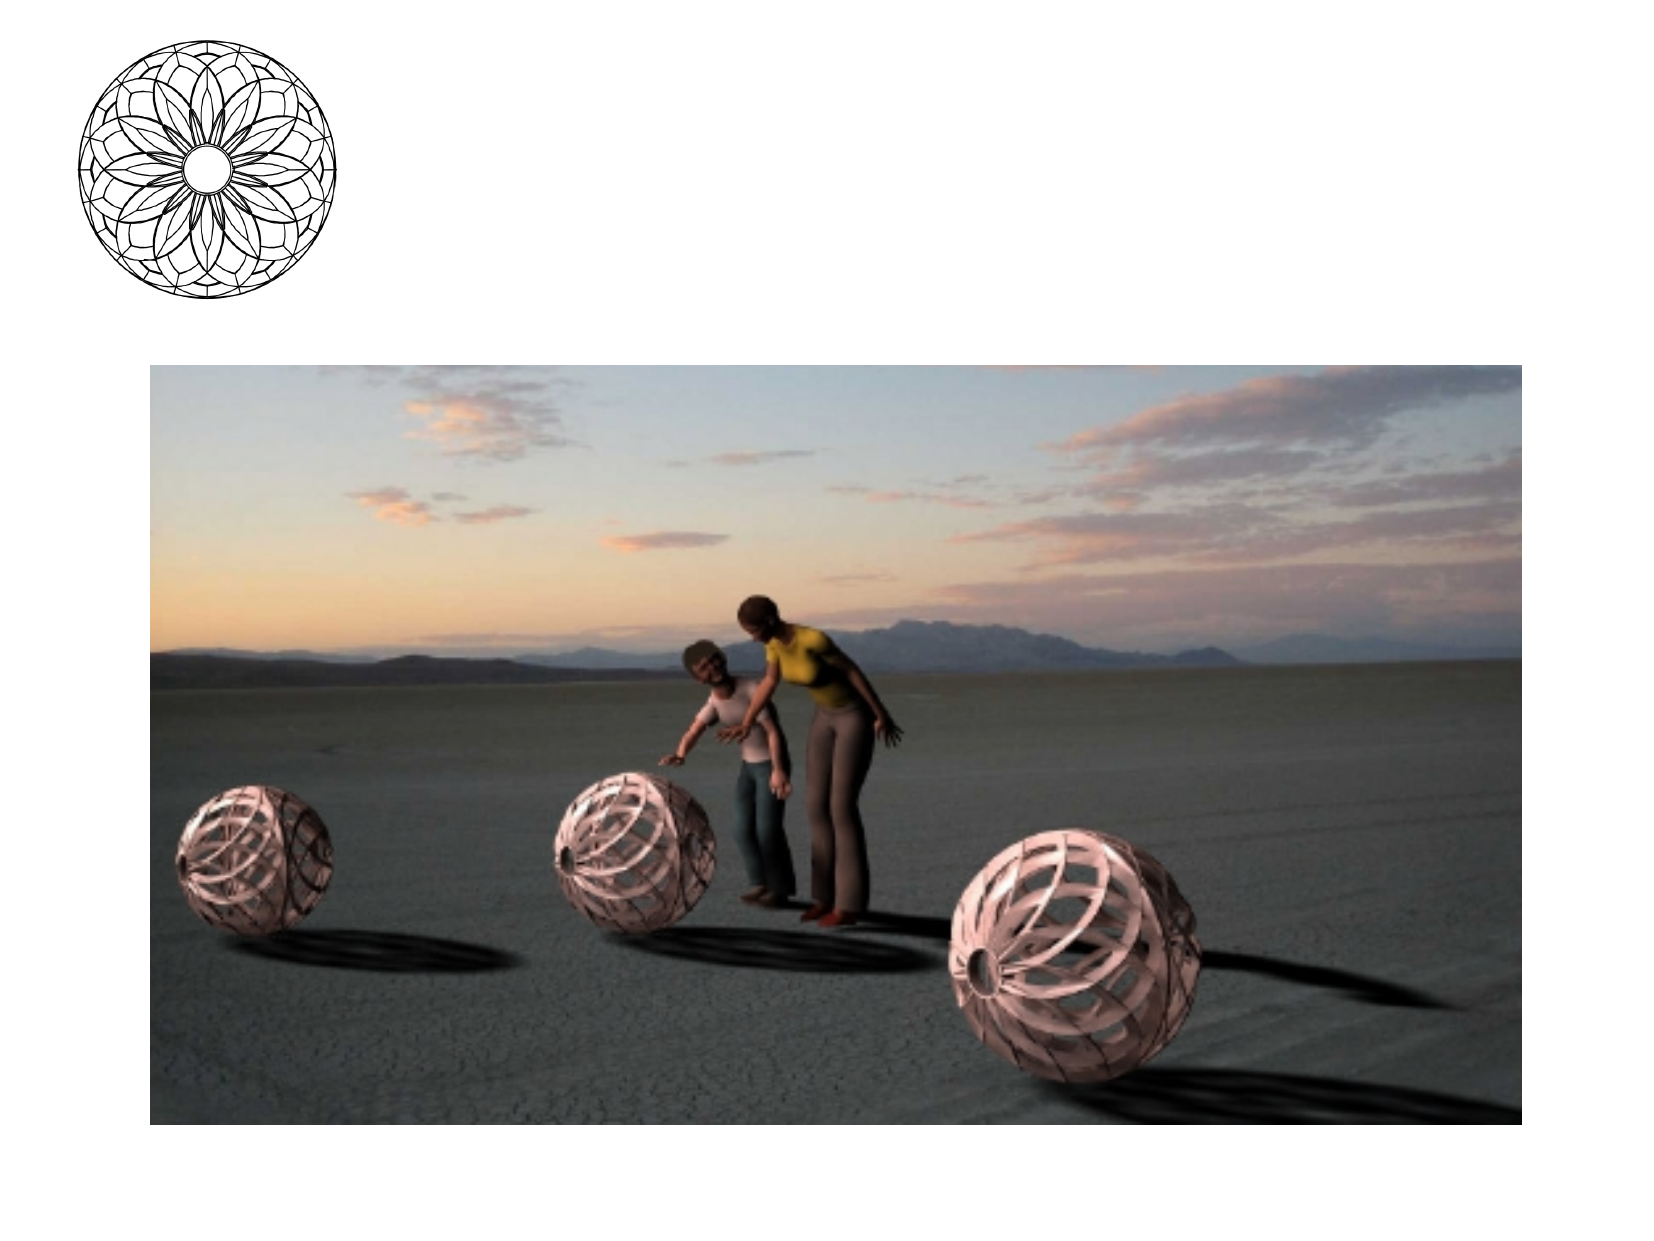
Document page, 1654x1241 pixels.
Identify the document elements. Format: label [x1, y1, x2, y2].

picture [150, 365, 1522, 1126]
picture [75, 38, 338, 300]
